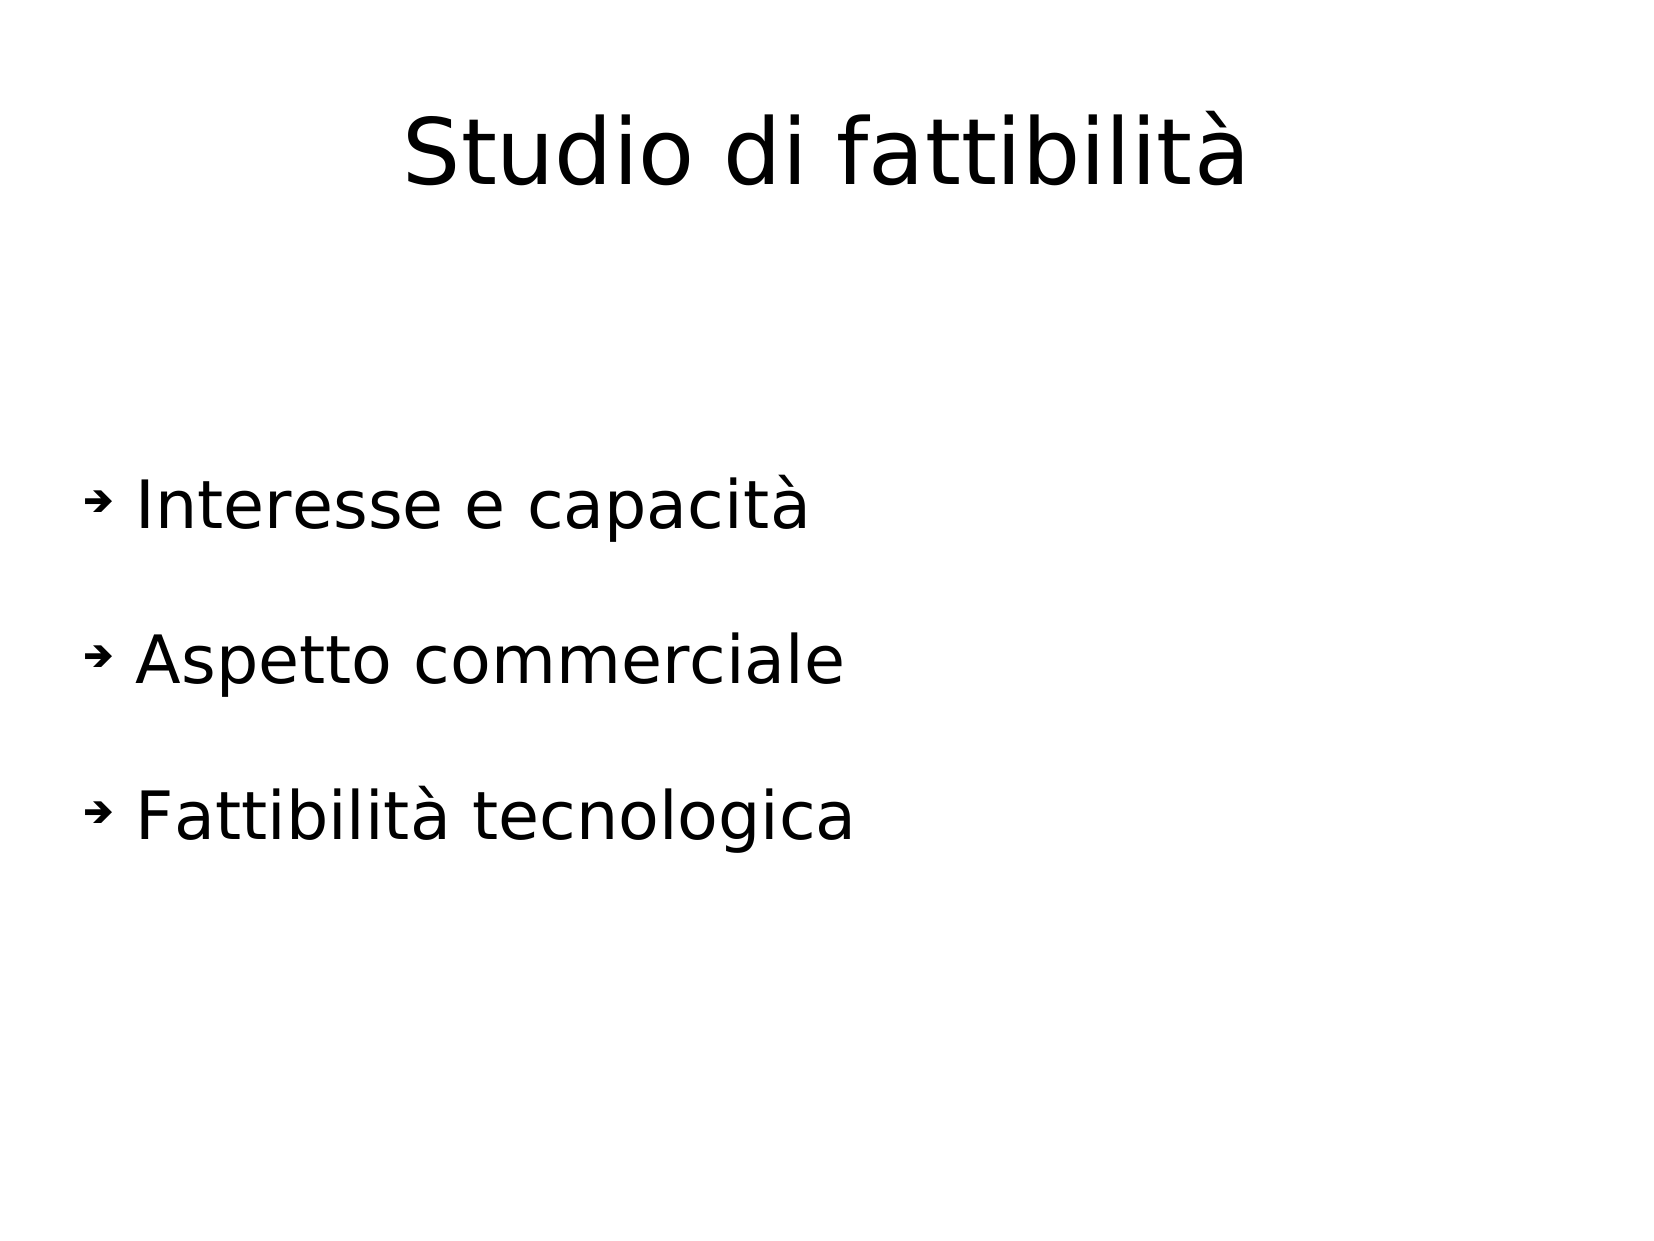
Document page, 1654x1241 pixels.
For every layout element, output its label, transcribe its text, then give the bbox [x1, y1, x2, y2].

title Studio di fattibilità [82, 49, 1571, 257]
subtitle Interesse e capacità Aspetto commerciale Fattibilità tecnologica [82, 290, 1571, 1109]
